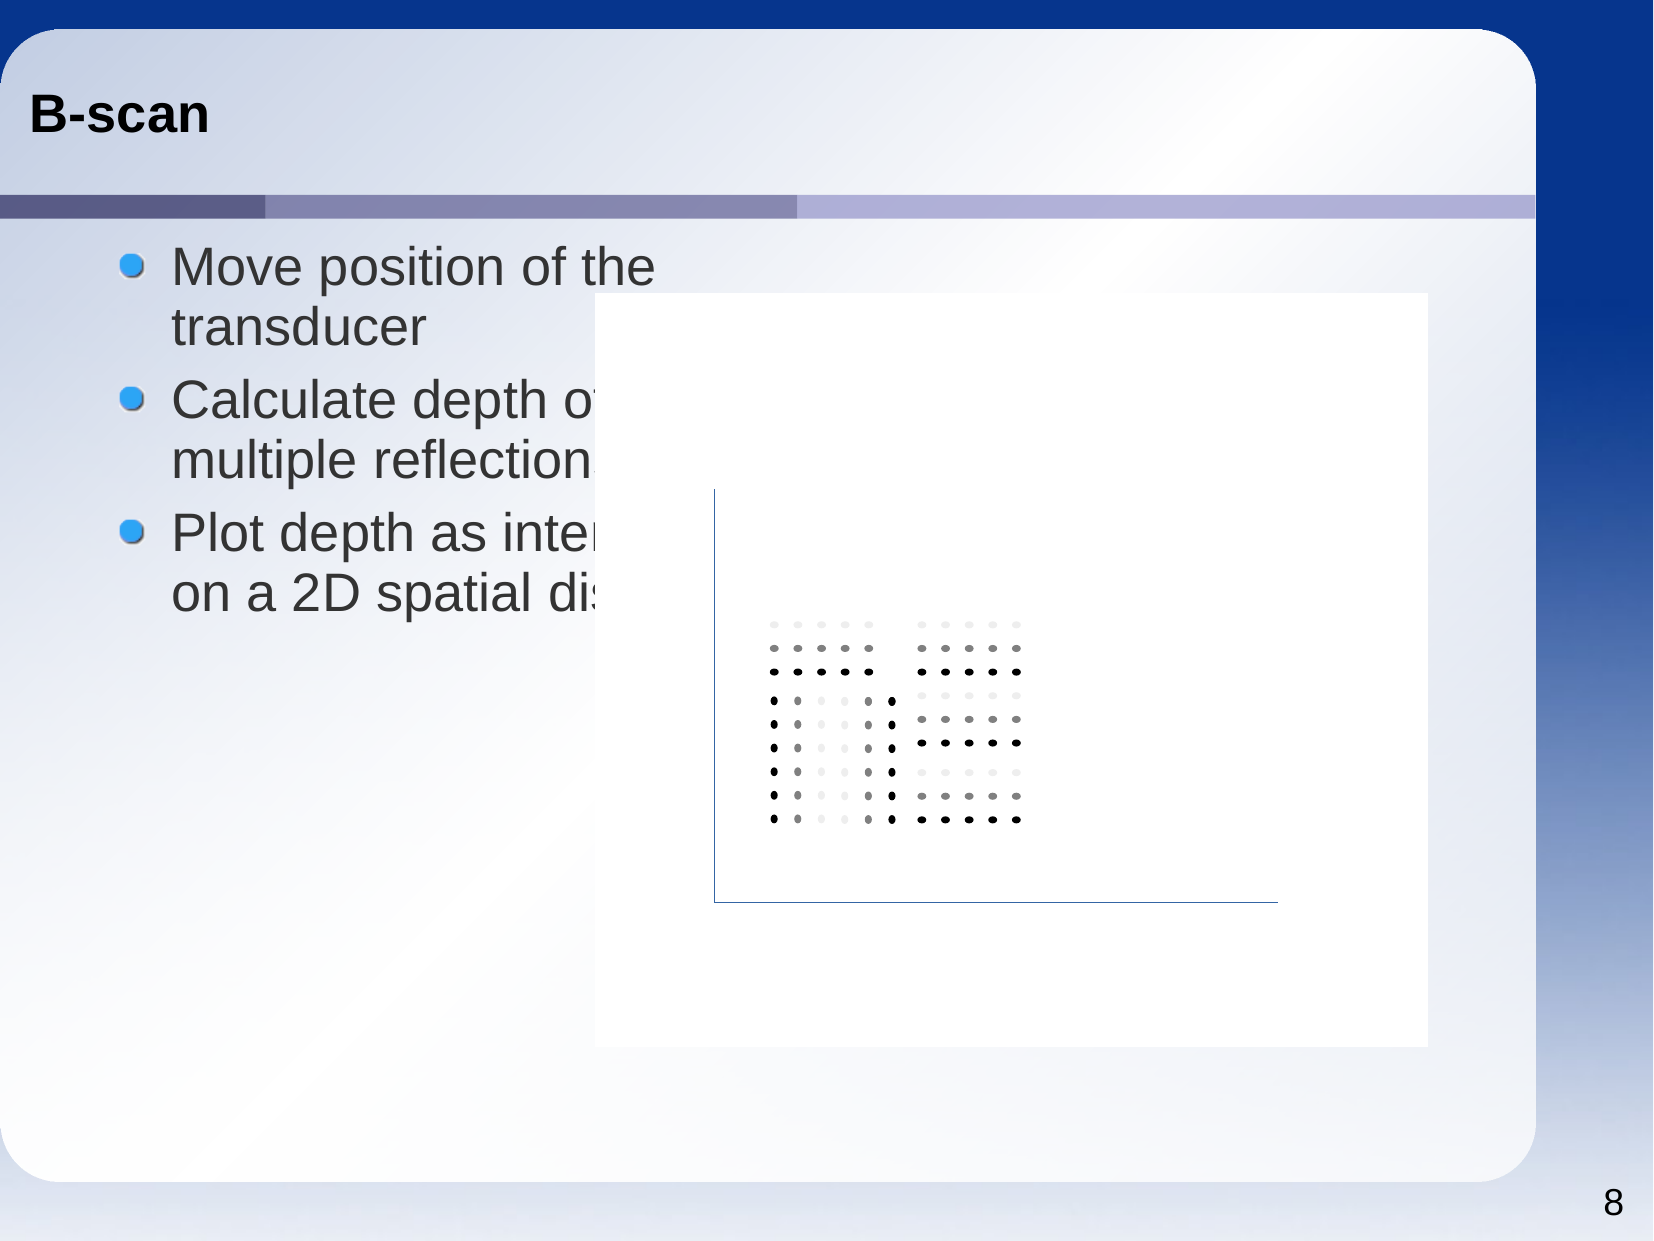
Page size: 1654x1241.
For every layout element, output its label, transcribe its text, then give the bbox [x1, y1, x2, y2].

picture [0, 0, 1654, 1241]
chart [595, 292, 1428, 1048]
list Move position of the transducer Calculate depth of multiple reflections Plot depth as intensity on a 2D spatial display [29, 236, 750, 1152]
title B-scan [29, 49, 1506, 178]
